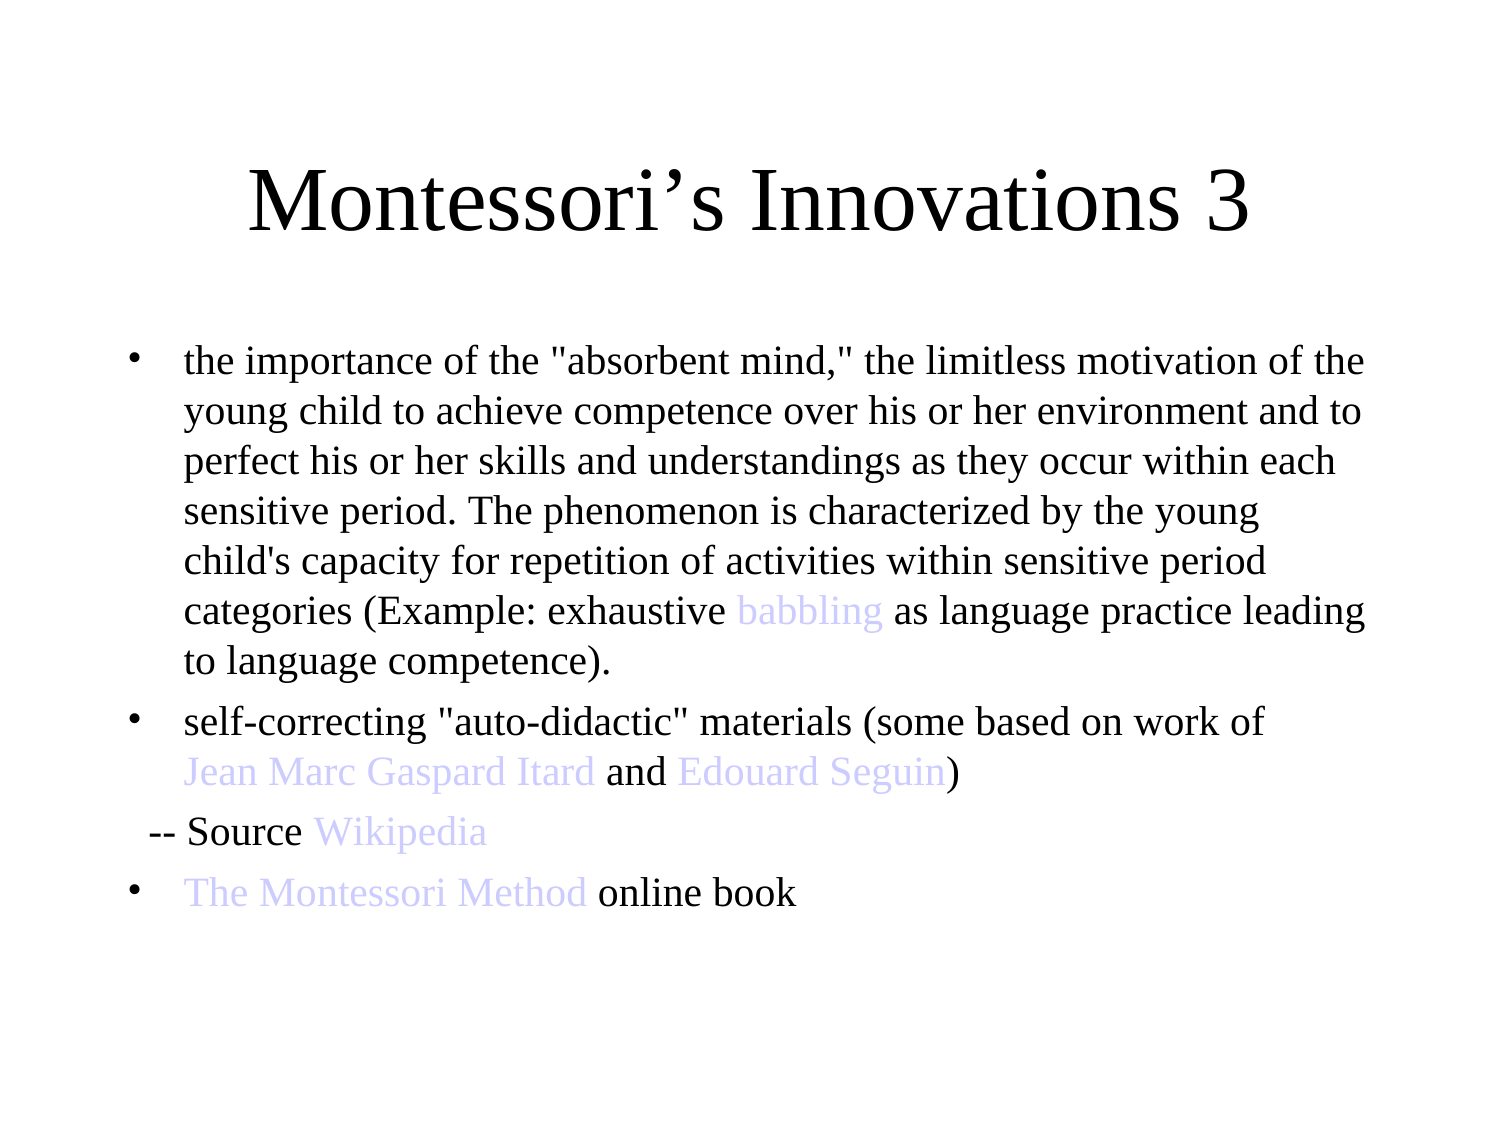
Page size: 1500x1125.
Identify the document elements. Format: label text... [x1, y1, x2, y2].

title Montessori’s Innovations 3 [112, 99, 1388, 288]
list the importance of the "absorbent mind," the limitless motivation of the young child to achieve competence over his or her environment and to perfect his or her skills and understandings as they occur within each sensitive period. The phenomenon is characterized by the young child's capacity for repetition of activities within sensitive period categories (Example: exhaustive babbling as language practice leading to language competence). self-correcting "auto-didactic" materials (some based on work of Jean Marc Gaspard Itard and Edouard Seguin) -- Source Wikipedia The Montessori Method online book [112, 324, 1388, 1000]
